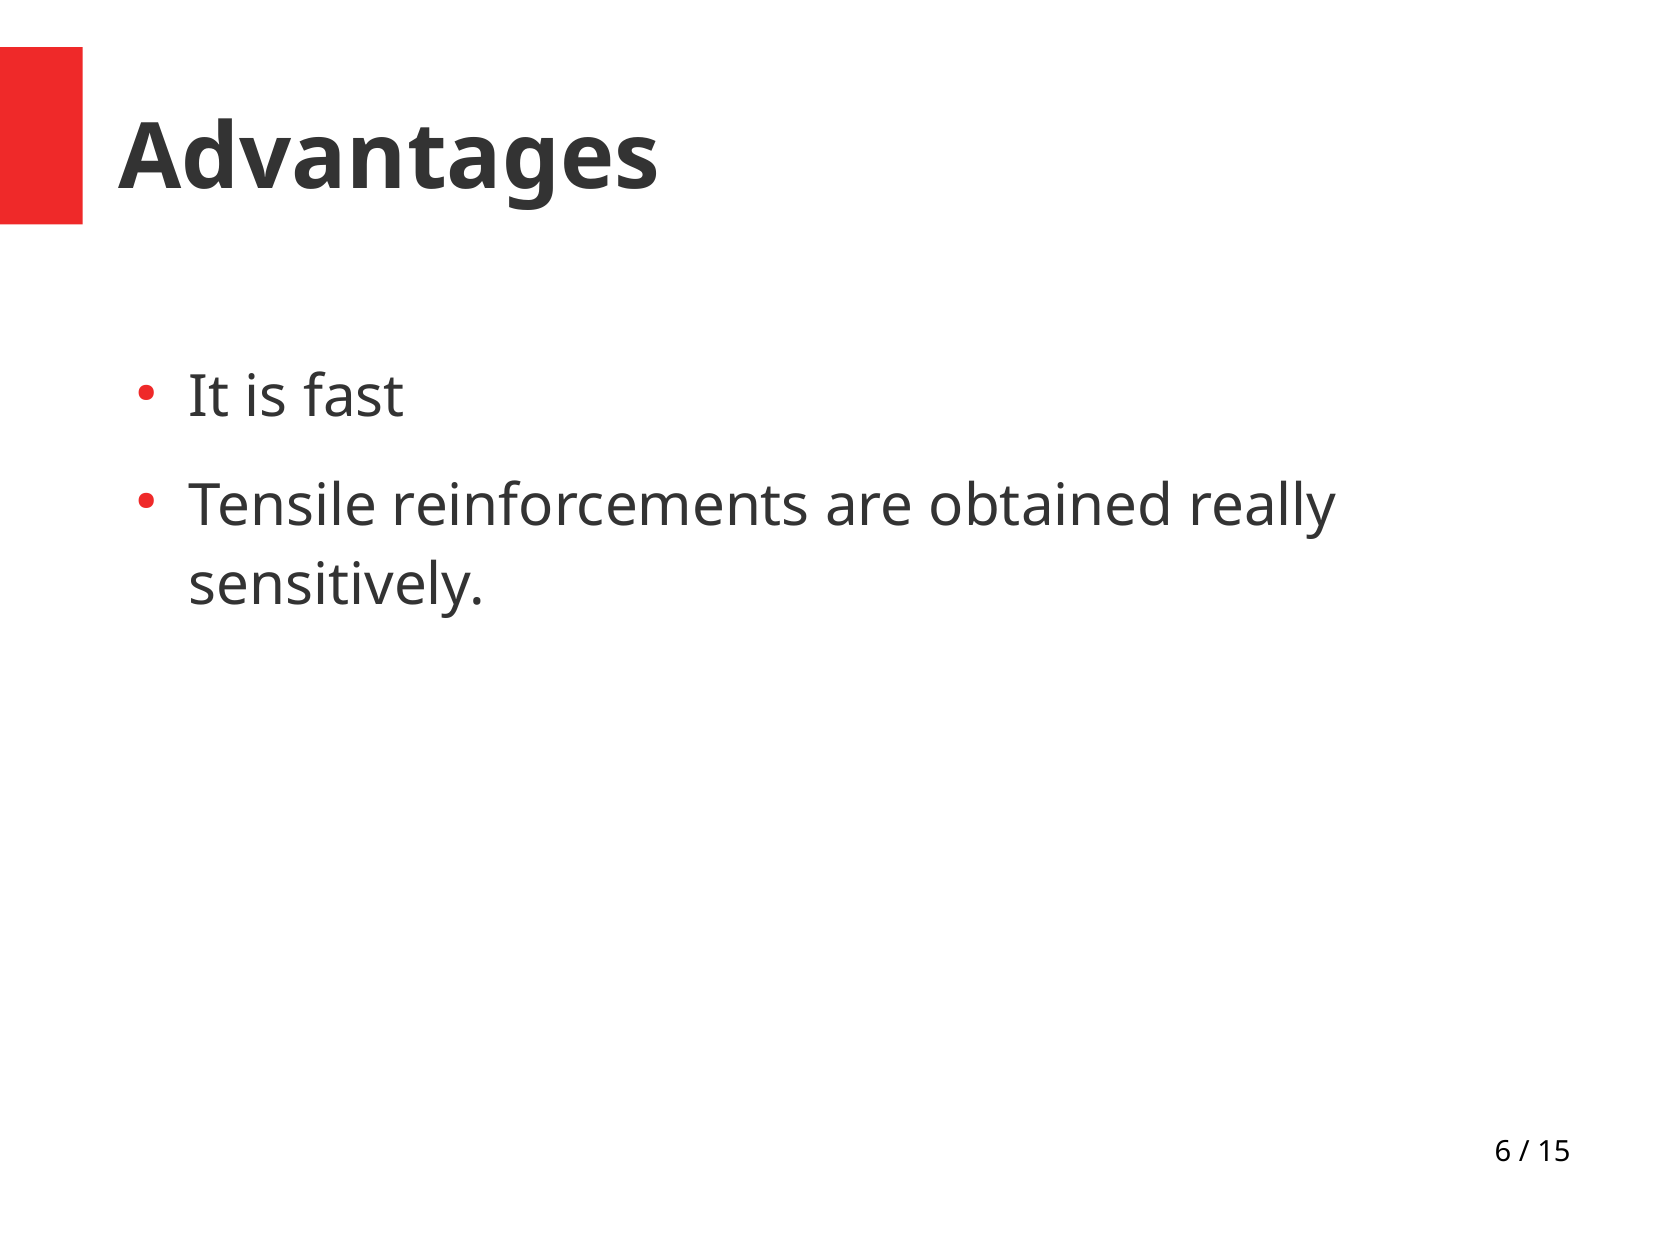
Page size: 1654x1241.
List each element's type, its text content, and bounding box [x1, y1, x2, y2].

list It is fast Tensile reinforcements are obtained really sensitively. [118, 354, 1536, 1074]
title Advantages [118, 49, 1571, 257]
